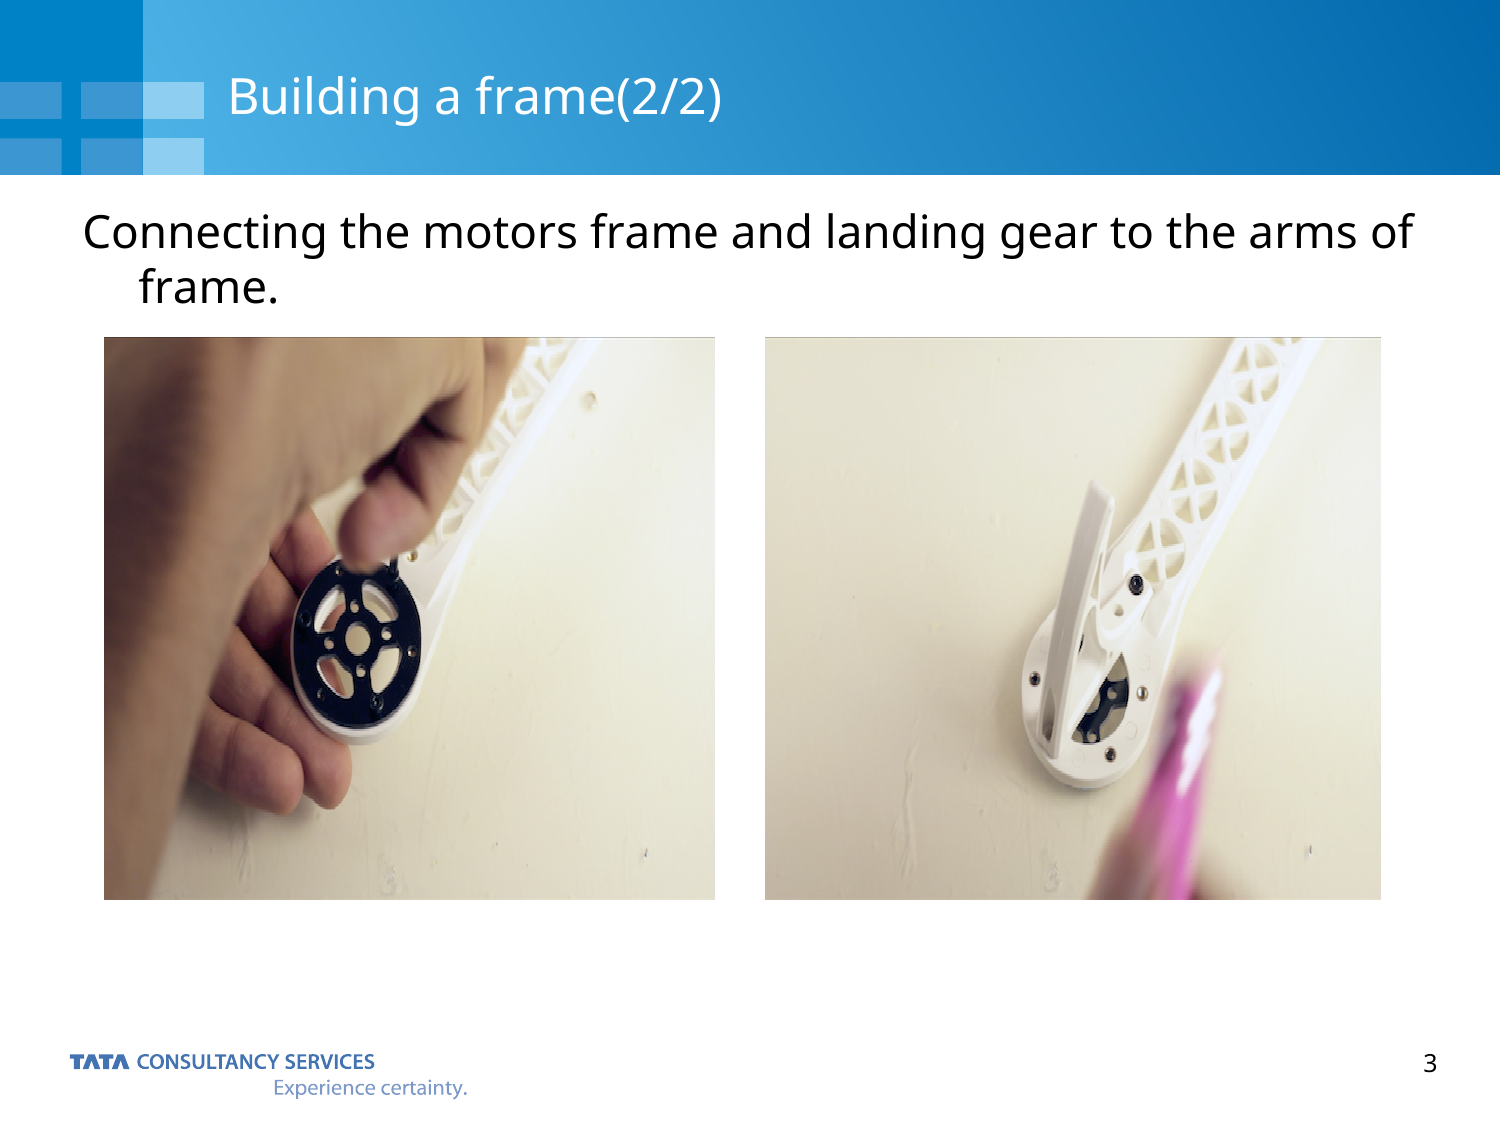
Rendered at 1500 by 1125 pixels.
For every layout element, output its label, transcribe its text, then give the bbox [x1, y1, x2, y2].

text_box Building a frame(2/2) [212, 54, 1450, 135]
text_box Connecting the motors frame and landing gear to the arms of frame. [67, 195, 1450, 938]
picture [765, 337, 1381, 901]
picture [104, 337, 715, 901]
